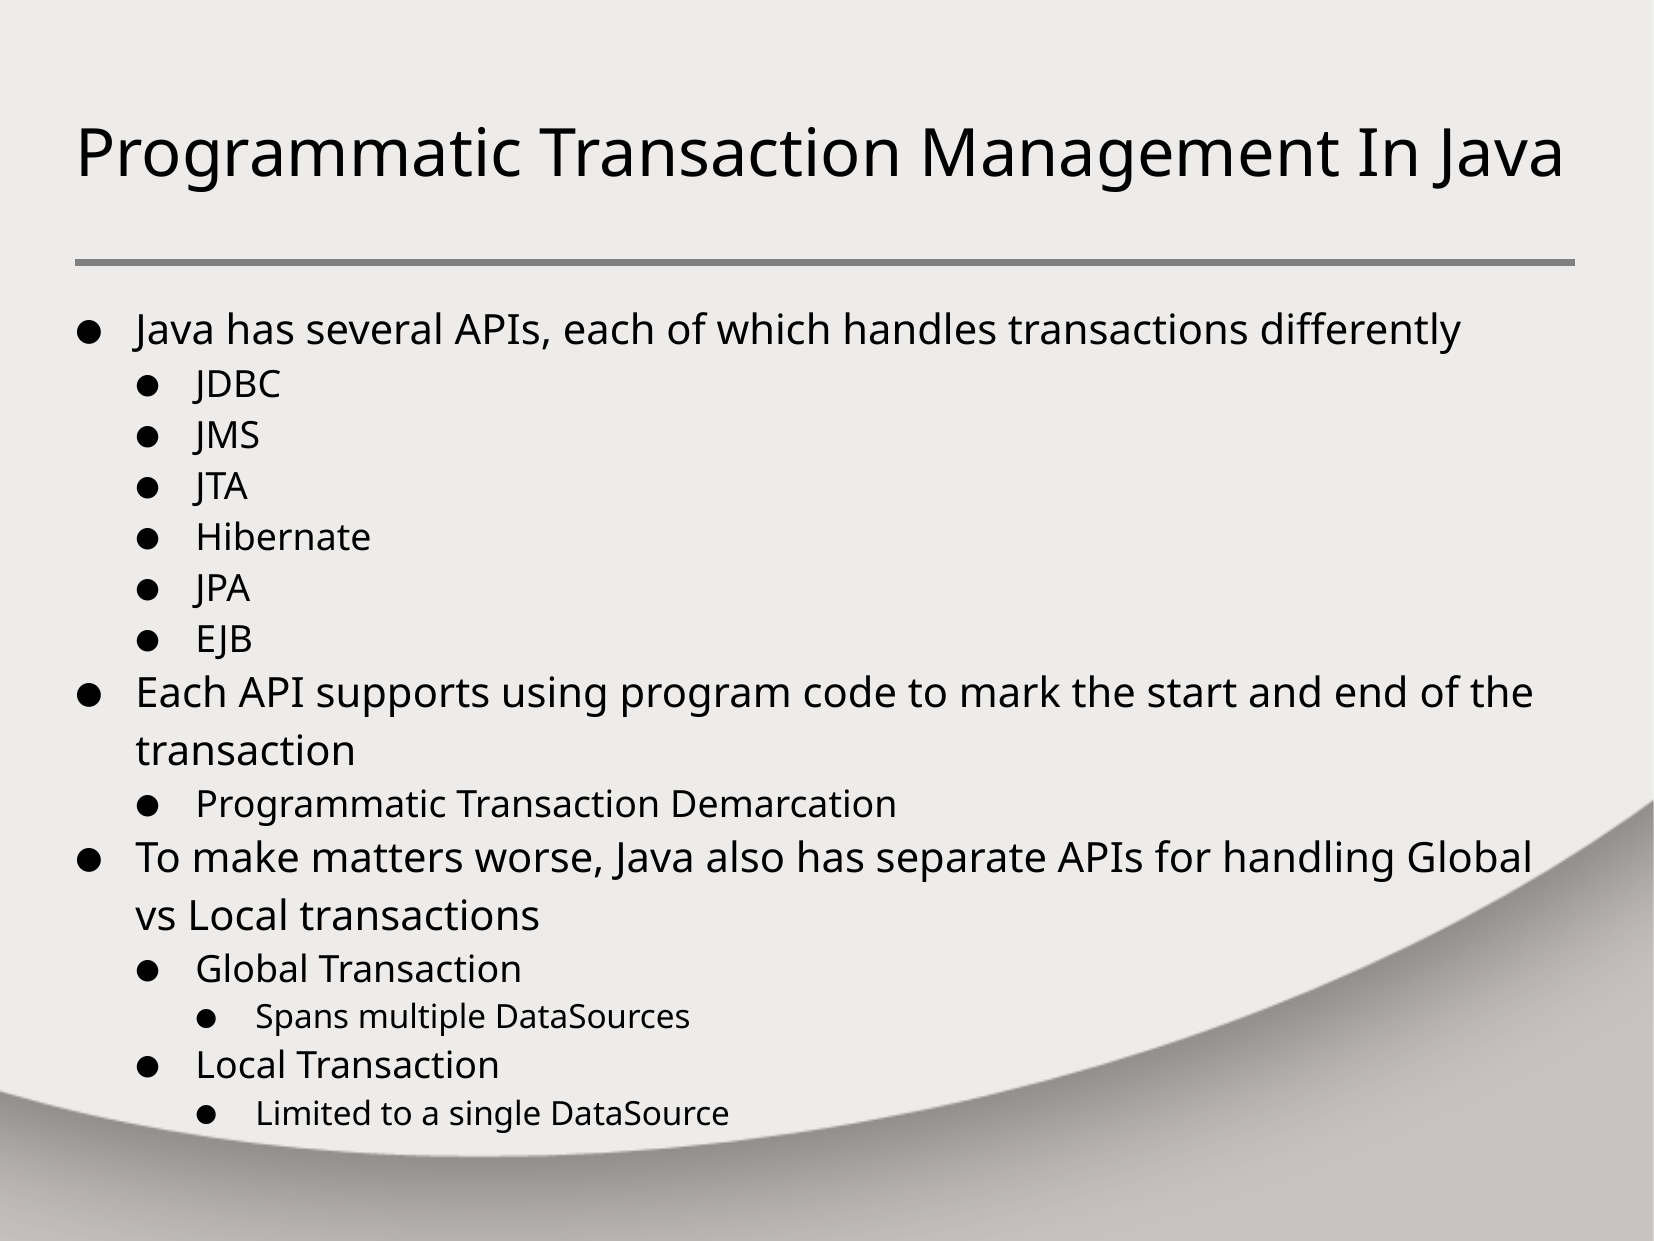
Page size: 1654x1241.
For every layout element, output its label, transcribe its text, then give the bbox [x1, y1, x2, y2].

list Java has several APIs, each of which handles transactions differently JDBC JMS JTA Hibernate JPA EJB Each API supports using program code to mark the start and end of the transaction Programmatic Transaction Demarcation To make matters worse, Java also has separate APIs for handling Global vs Local transactions Global Transaction Spans multiple DataSources Local Transaction Limited to a single DataSource [75, 300, 1576, 1163]
title Programmatic Transaction Management In Java [75, 75, 1576, 226]
picture [0, 0, 1654, 1241]
